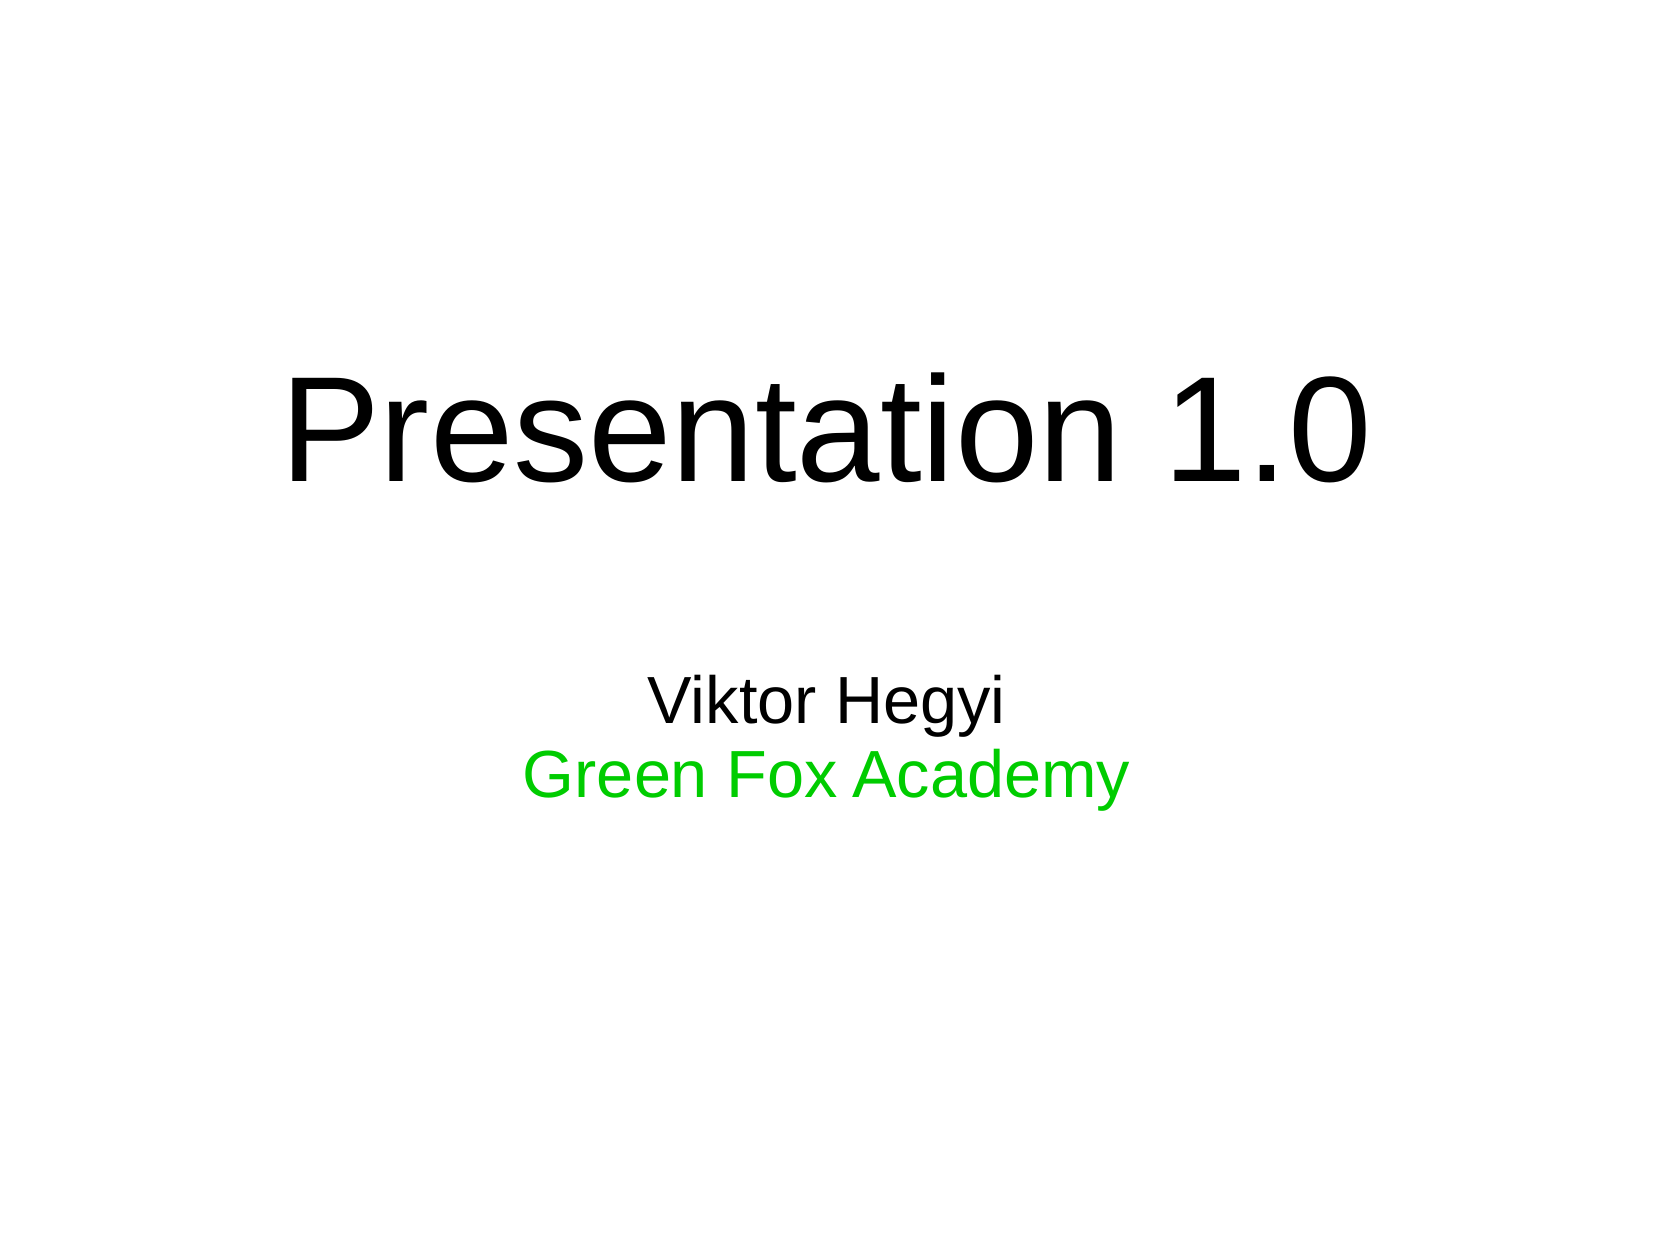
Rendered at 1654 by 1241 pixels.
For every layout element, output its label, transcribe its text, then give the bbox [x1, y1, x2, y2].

subtitle Presentation 1.0 Viktor Hegyi Green Fox Academy [82, 49, 1571, 1109]
